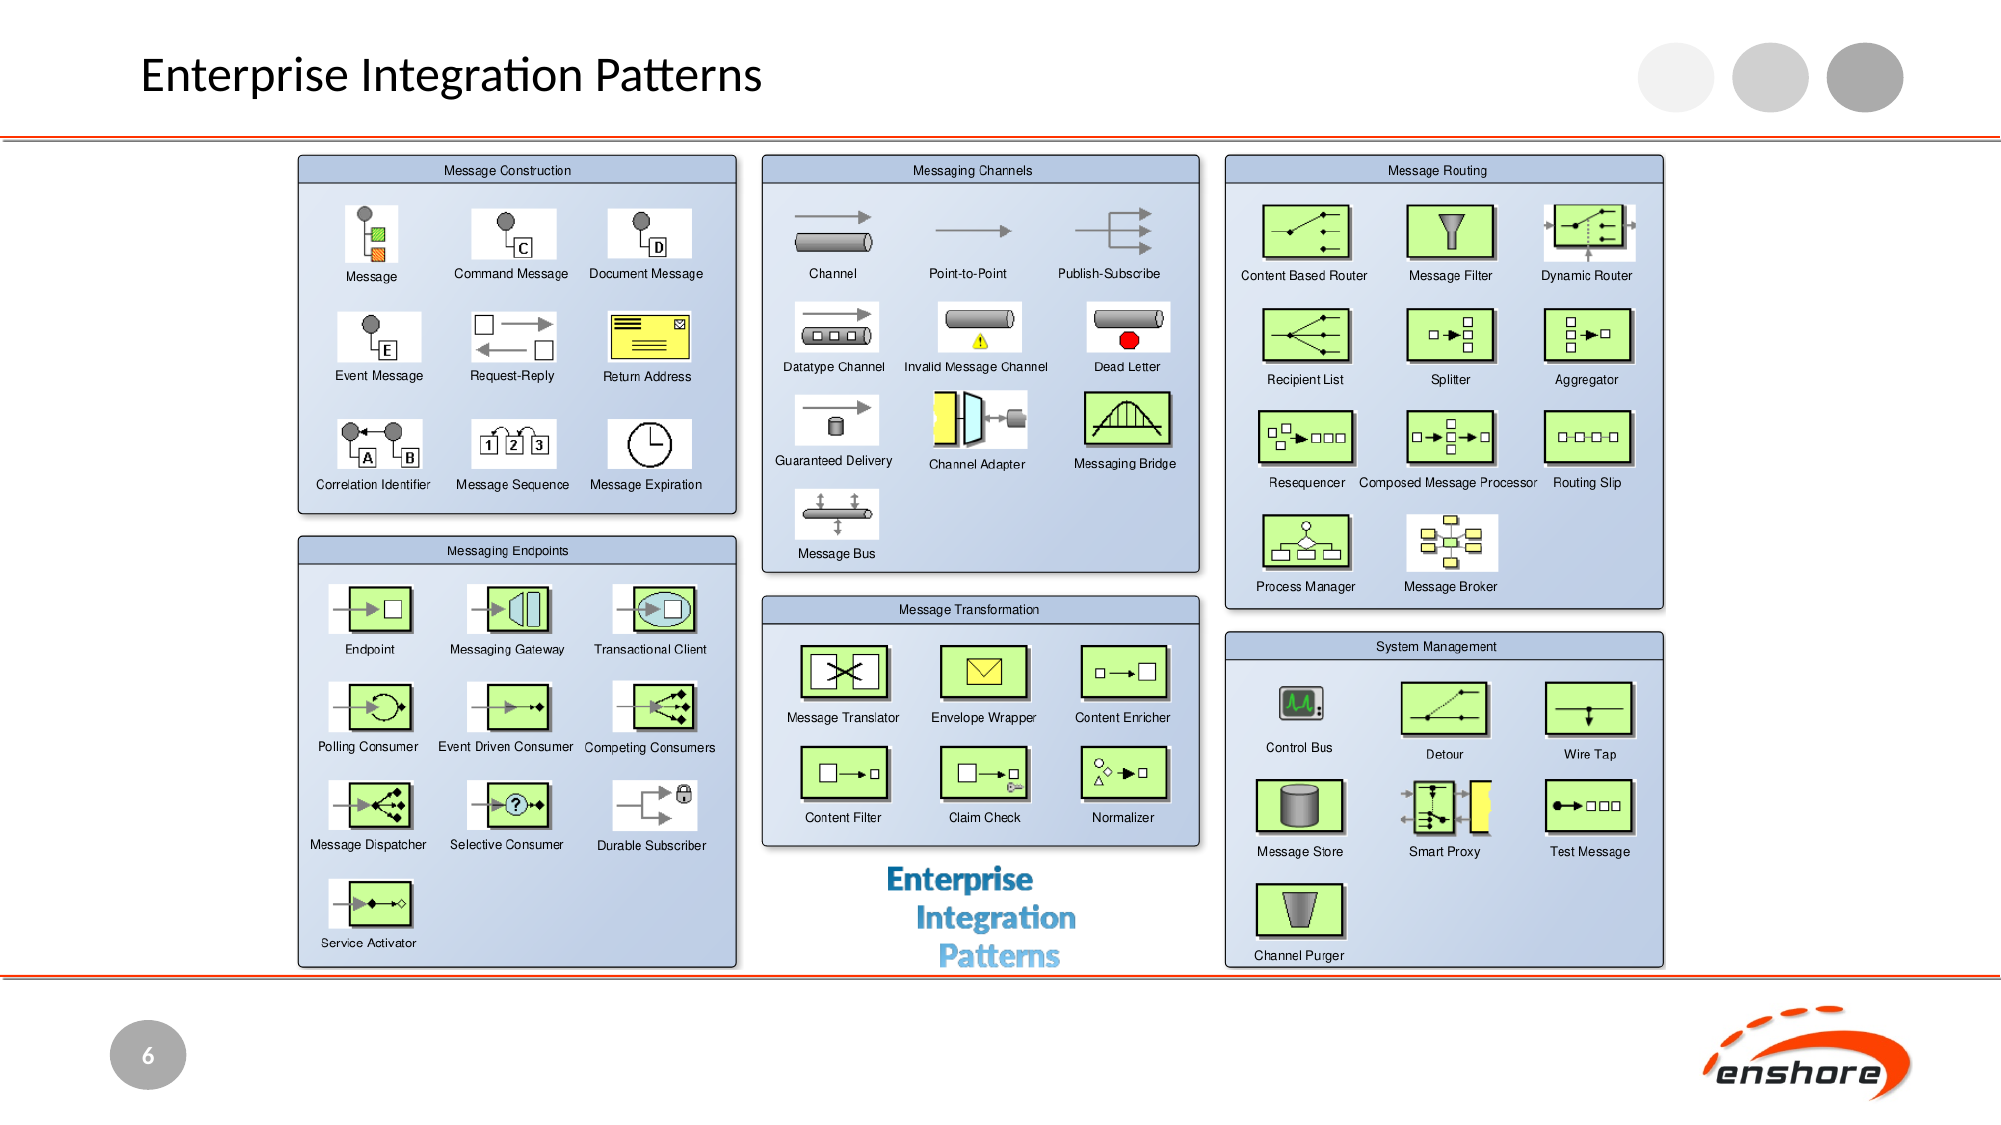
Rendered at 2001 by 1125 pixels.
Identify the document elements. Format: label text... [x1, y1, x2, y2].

slide_number <number> [108, 1013, 170, 1097]
list Enterprise Integration Patterns [125, 40, 1561, 129]
picture [1699, 1003, 1913, 1104]
picture [296, 152, 1666, 970]
